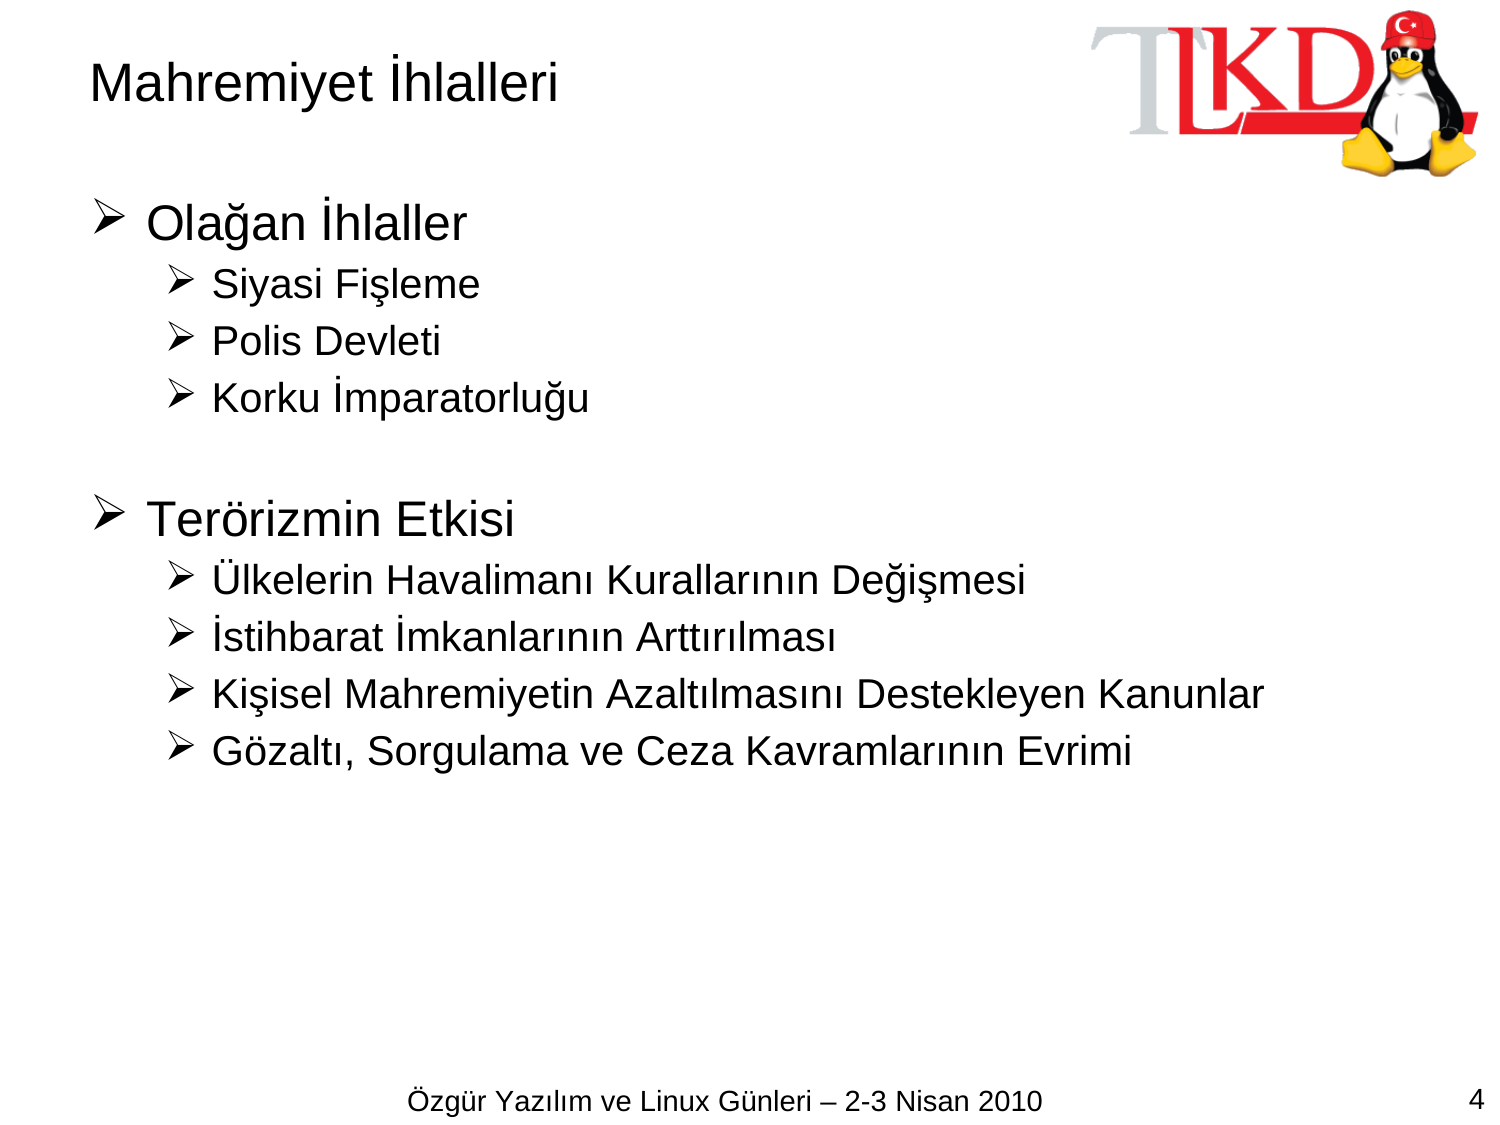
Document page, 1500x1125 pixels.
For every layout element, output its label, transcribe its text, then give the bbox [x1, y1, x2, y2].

title Mahremiyet İhlalleri [75, 45, 1070, 151]
list Olağan İhlaller Siyasi Fişleme Polis Devleti Korku İmparatorluğu Terörizmin Etkisi Ülkelerin Havalimanı Kurallarının Değişmesi İstihbarat İmkanlarının Arttırılması Kişisel Mahremiyetin Azaltılmasını Destekleyen Kanunlar Gözaltı, Sorgulama ve Ceza Kavramlarının Evrimi [75, 187, 1426, 1005]
picture [1087, 0, 1491, 188]
